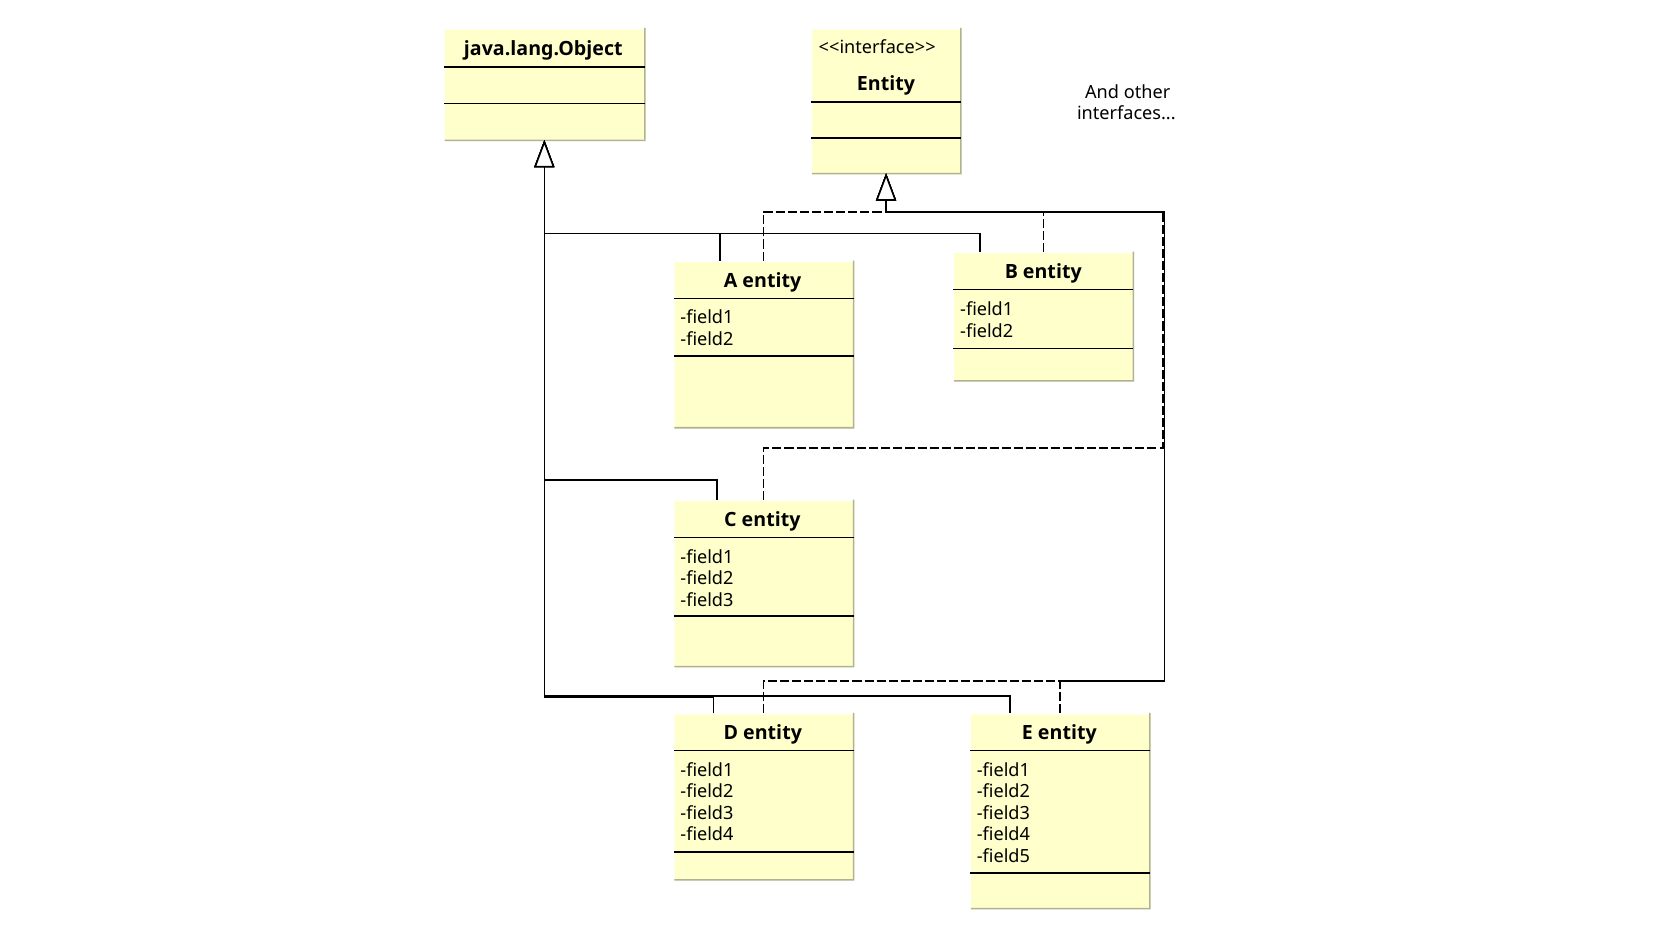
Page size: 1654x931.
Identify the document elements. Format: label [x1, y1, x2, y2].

picture [419, 4, 1247, 931]
